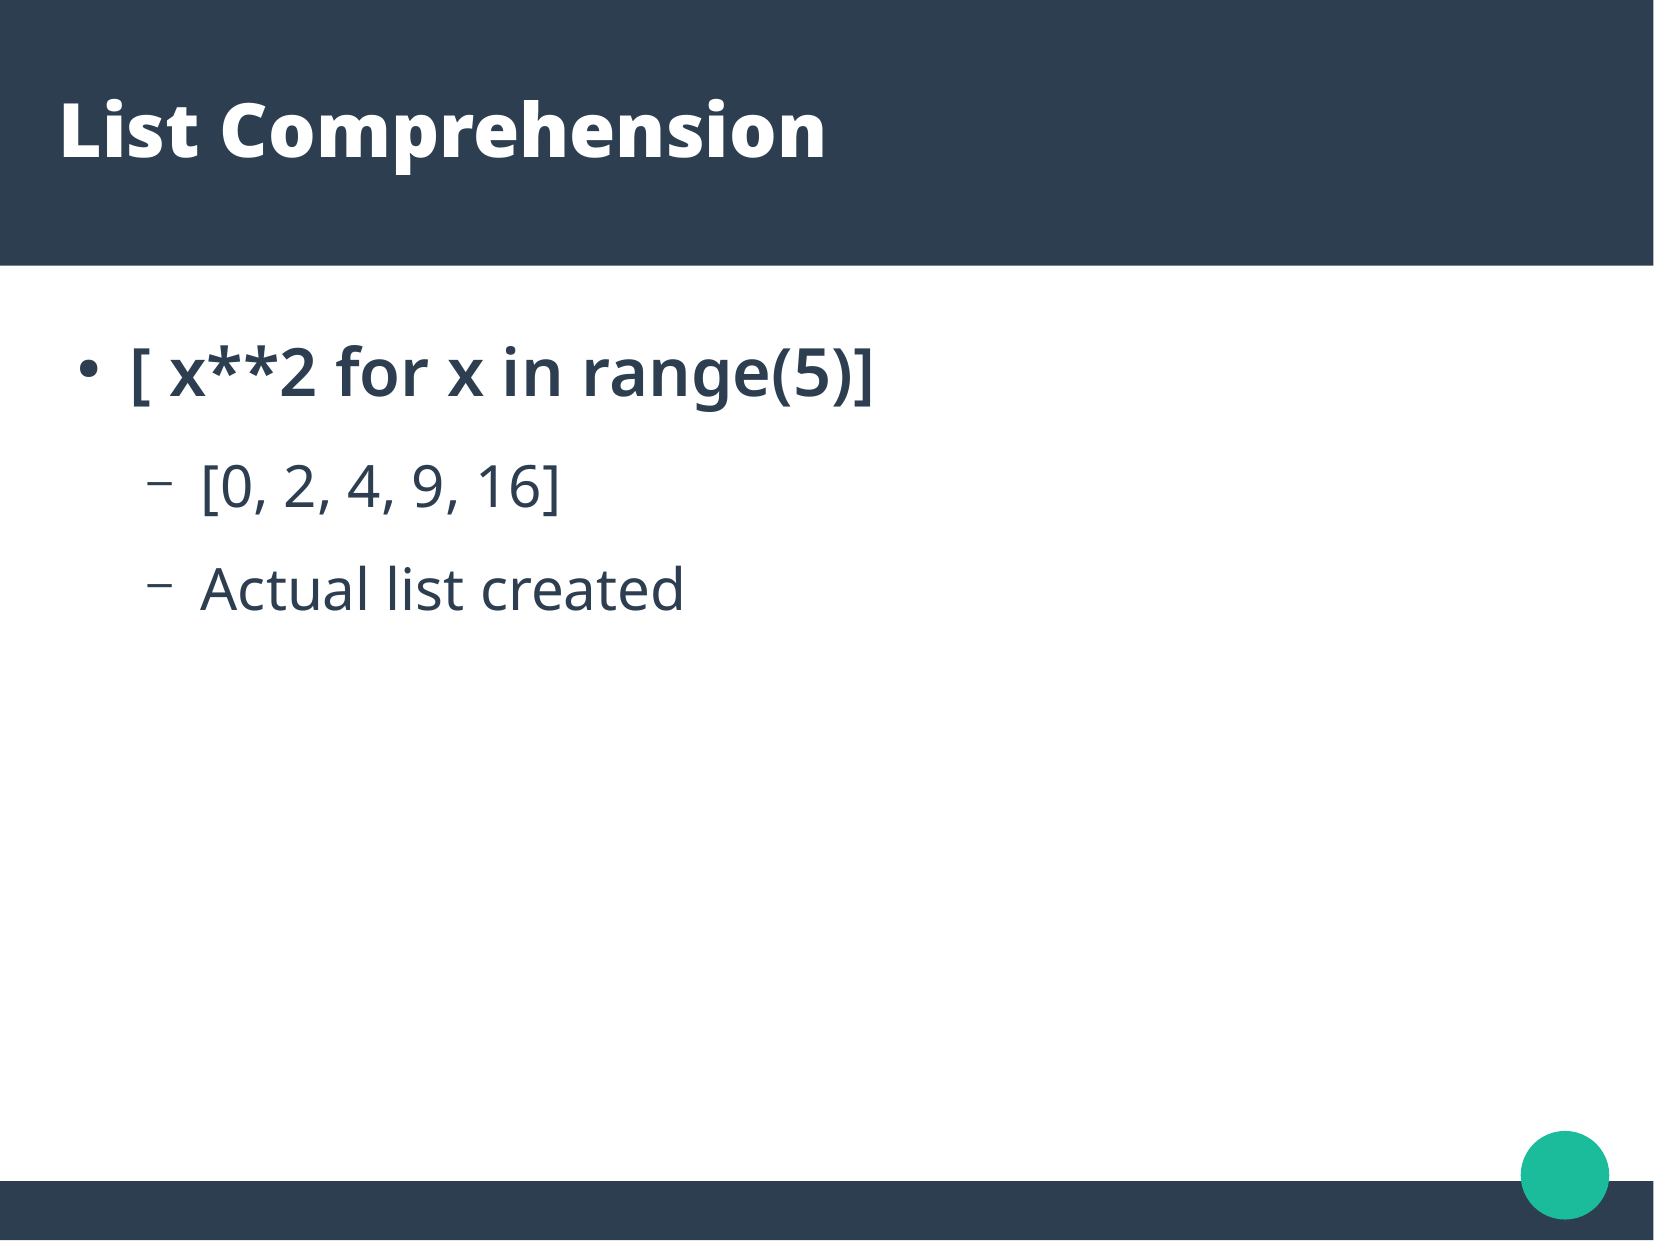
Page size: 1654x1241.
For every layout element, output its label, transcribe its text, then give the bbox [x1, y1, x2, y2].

list [ x**2 for x in range(5)] [0, 2, 4, 9, 16] Actual list created [59, 324, 1595, 1152]
title List Comprehension [59, 49, 1595, 207]
